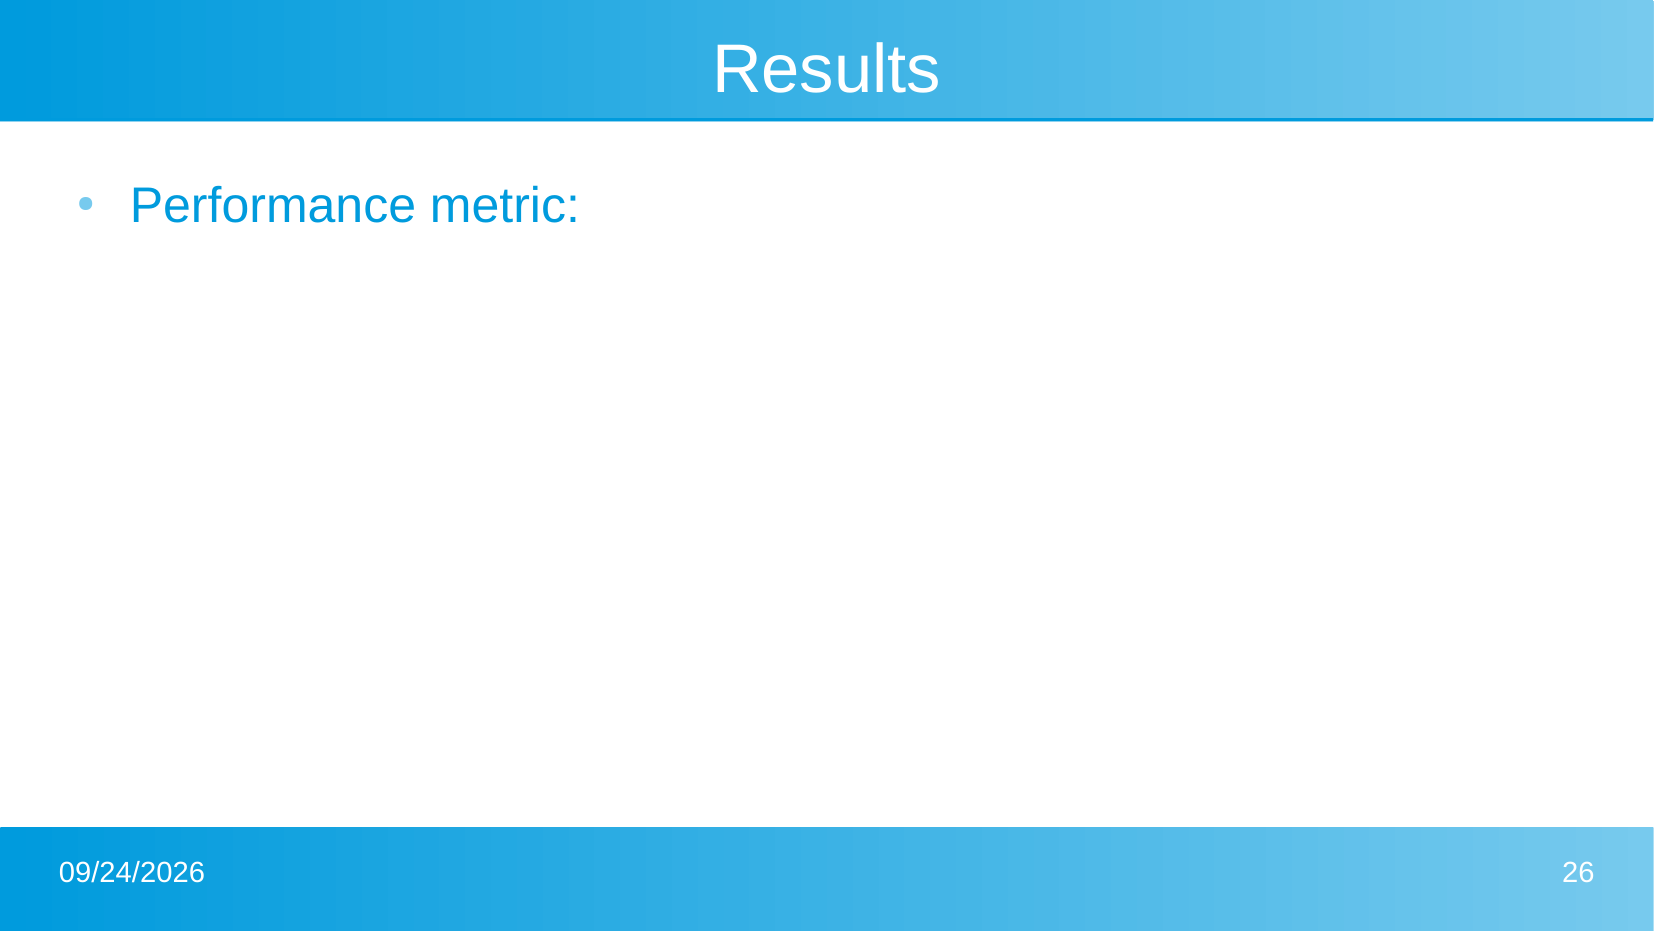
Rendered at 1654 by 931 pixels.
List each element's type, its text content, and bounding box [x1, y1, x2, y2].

list Performance metric: [59, 177, 1595, 768]
title Results [59, 29, 1595, 108]
